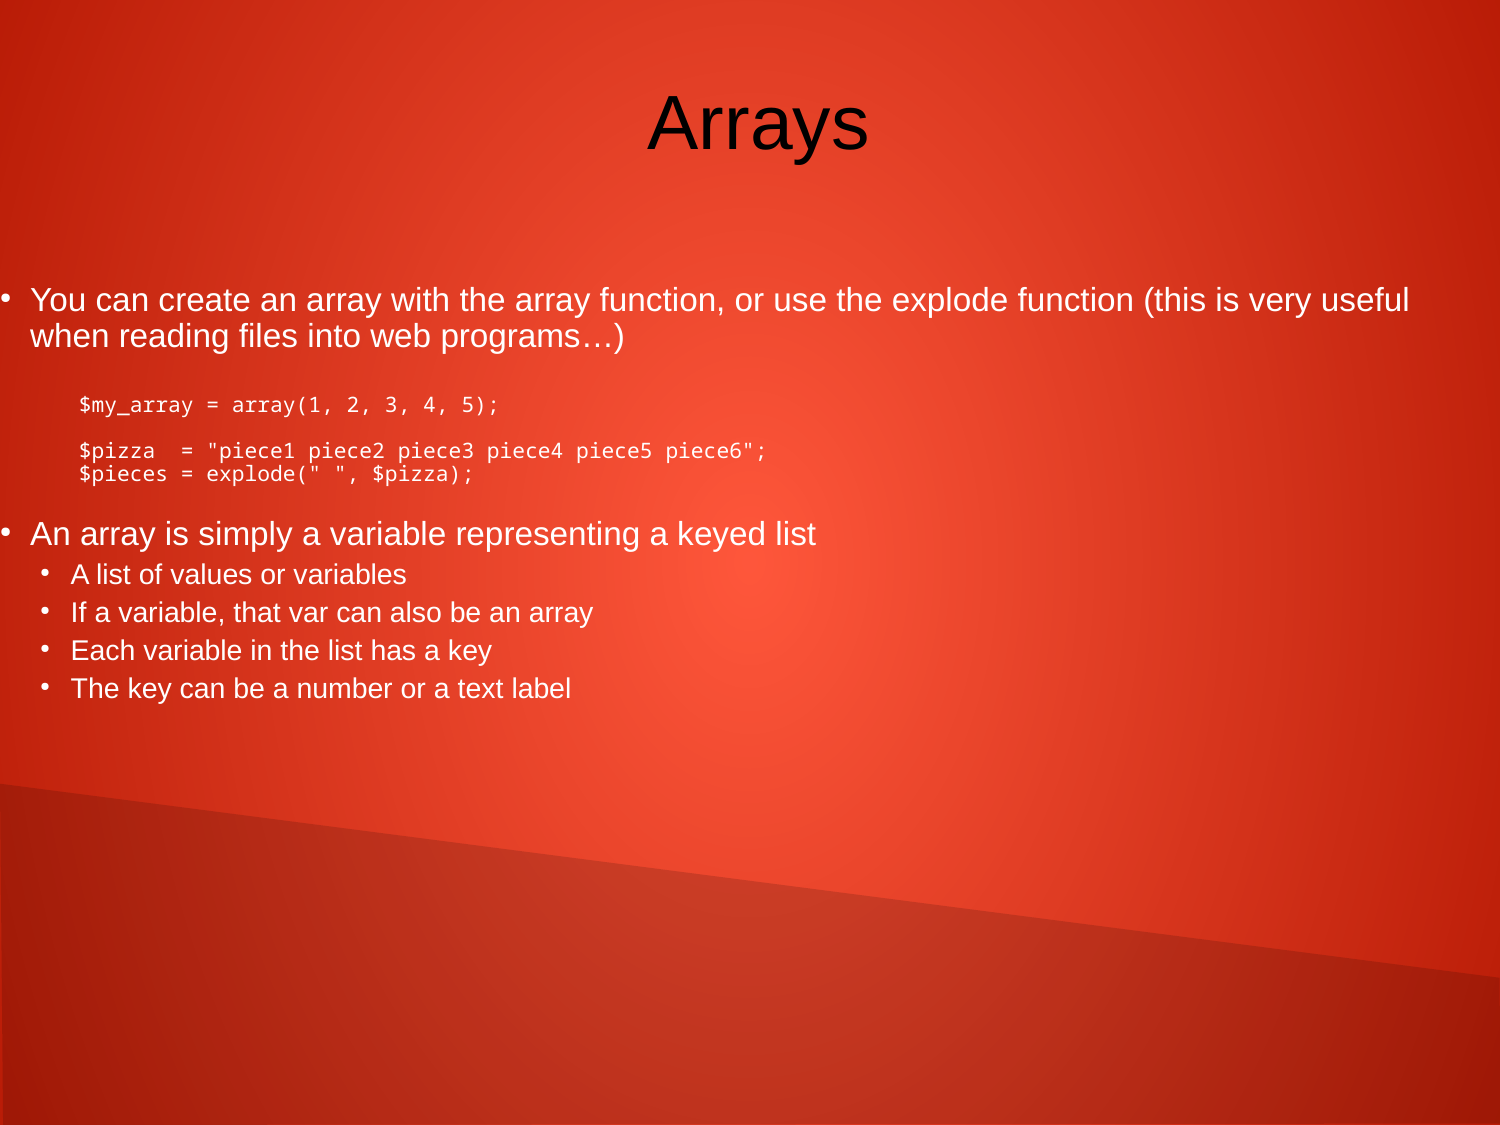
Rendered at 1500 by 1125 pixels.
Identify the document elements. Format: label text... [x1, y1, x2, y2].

list You can create an array with the array function, or use the explode function (this is very useful when reading files into web programs…) $my_array = array(1, 2, 3, 4, 5); $pizza = "piece1 piece2 piece3 piece4 piece5 piece6"; $pieces = explode(" ", $pizza); An array is simply a variable representing a keyed list A list of values or variables If a variable, that var can also be an array Each variable in the list has a key The key can be a number or a text label [0, 275, 1476, 713]
title Arrays [24, 24, 1488, 213]
